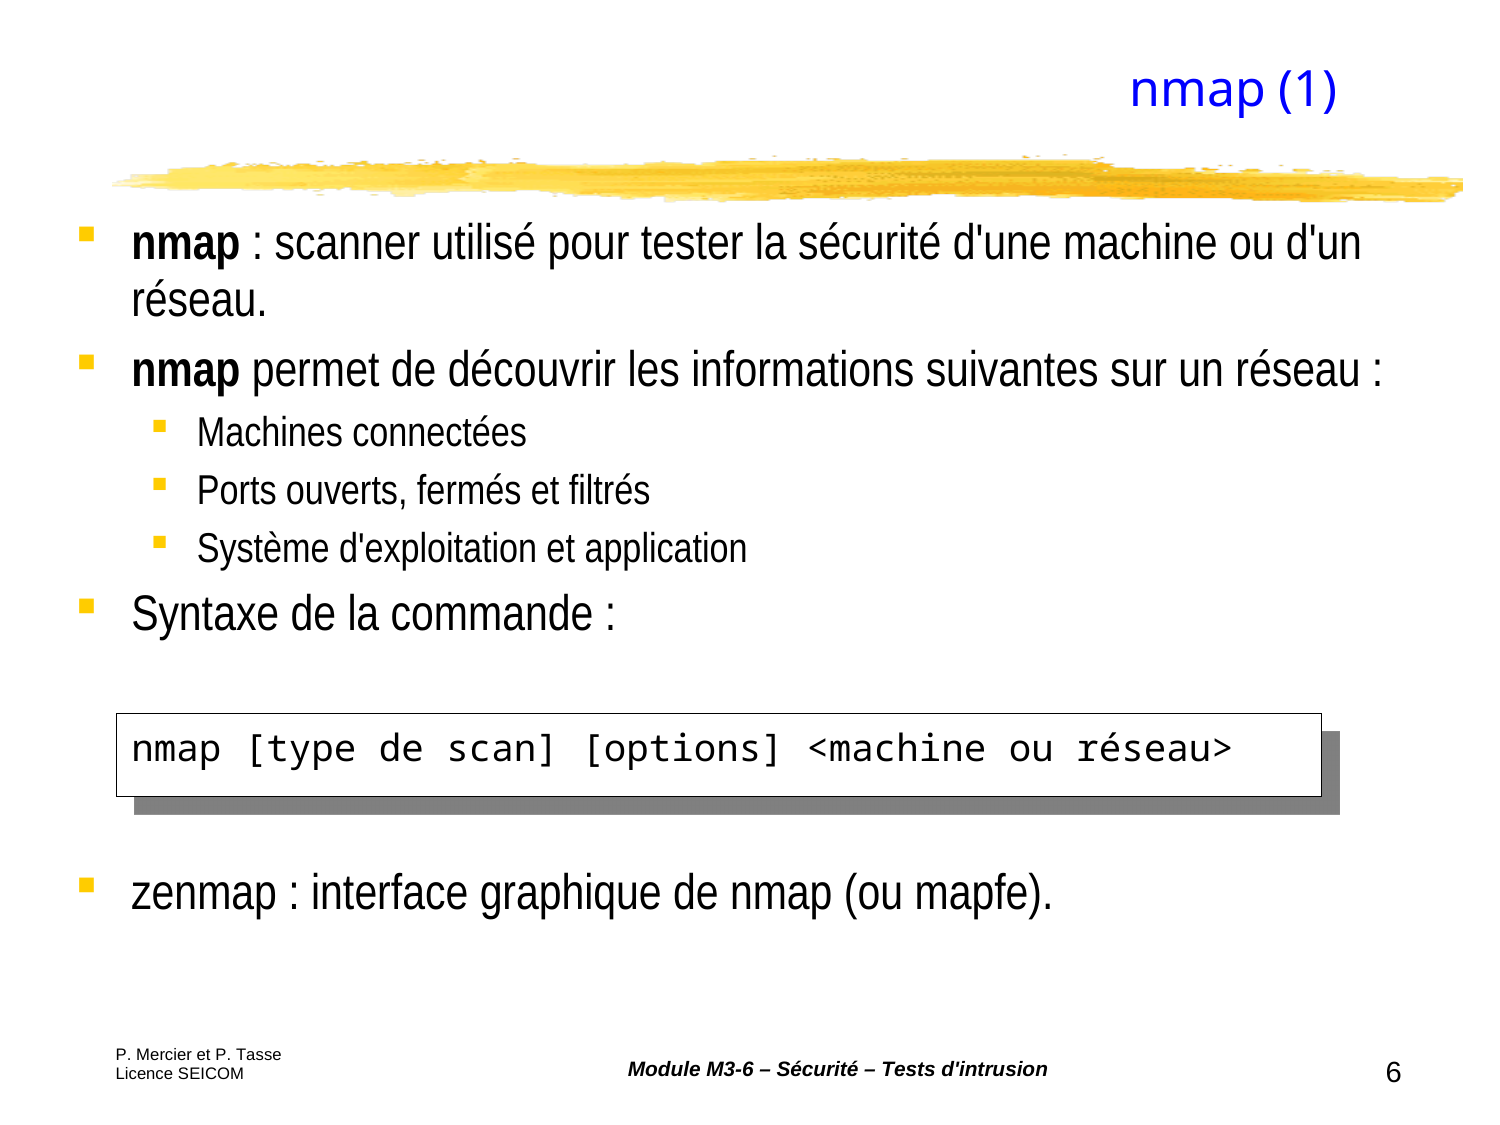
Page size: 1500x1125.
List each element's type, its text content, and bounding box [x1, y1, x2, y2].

picture [112, 149, 1463, 213]
list nmap : scanner utilisé pour tester la sécurité d'une machine ou d'un réseau. nmap permet de découvrir les informations suivantes sur un réseau : Machines connectées Ports ouverts, fermés et filtrés Système d'exploitation et application Syntaxe de la commande : zenmap : interface graphique de nmap (ou mapfe). [74, 212, 1417, 926]
text_box nmap [type de scan] [options] <machine ou réseau> [116, 713, 1322, 797]
title nmap (1) [62, 37, 1338, 138]
